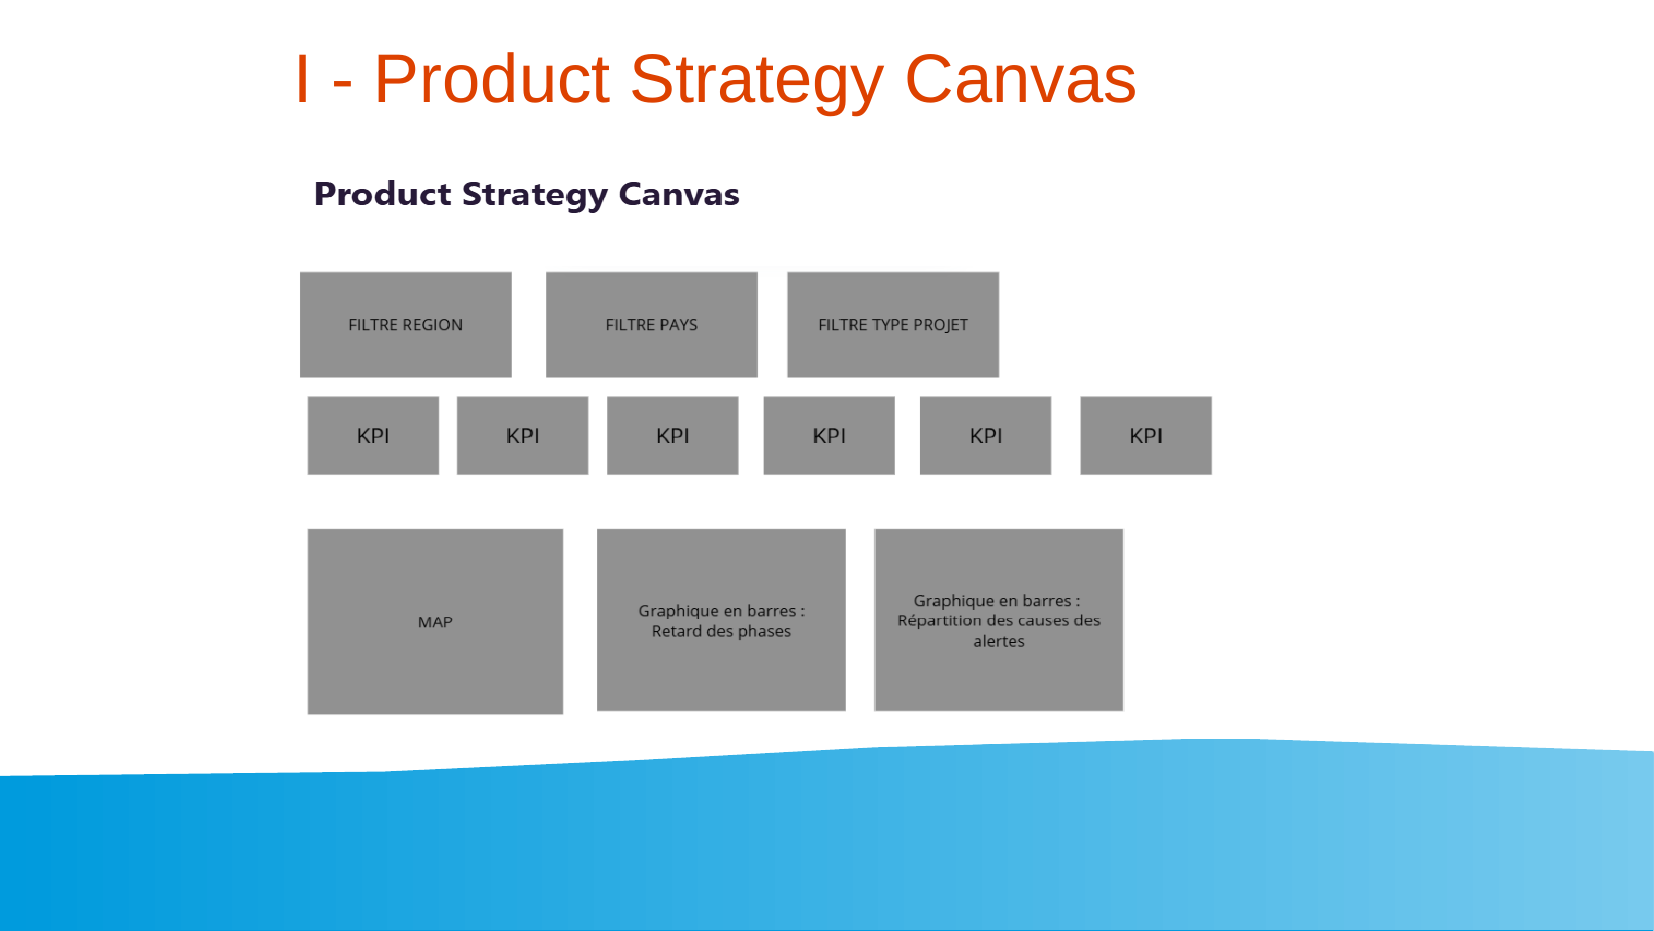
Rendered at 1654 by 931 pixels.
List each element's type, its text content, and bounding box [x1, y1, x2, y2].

picture [283, 167, 1255, 740]
title I - Product Strategy Canvas [0, 0, 1455, 168]
